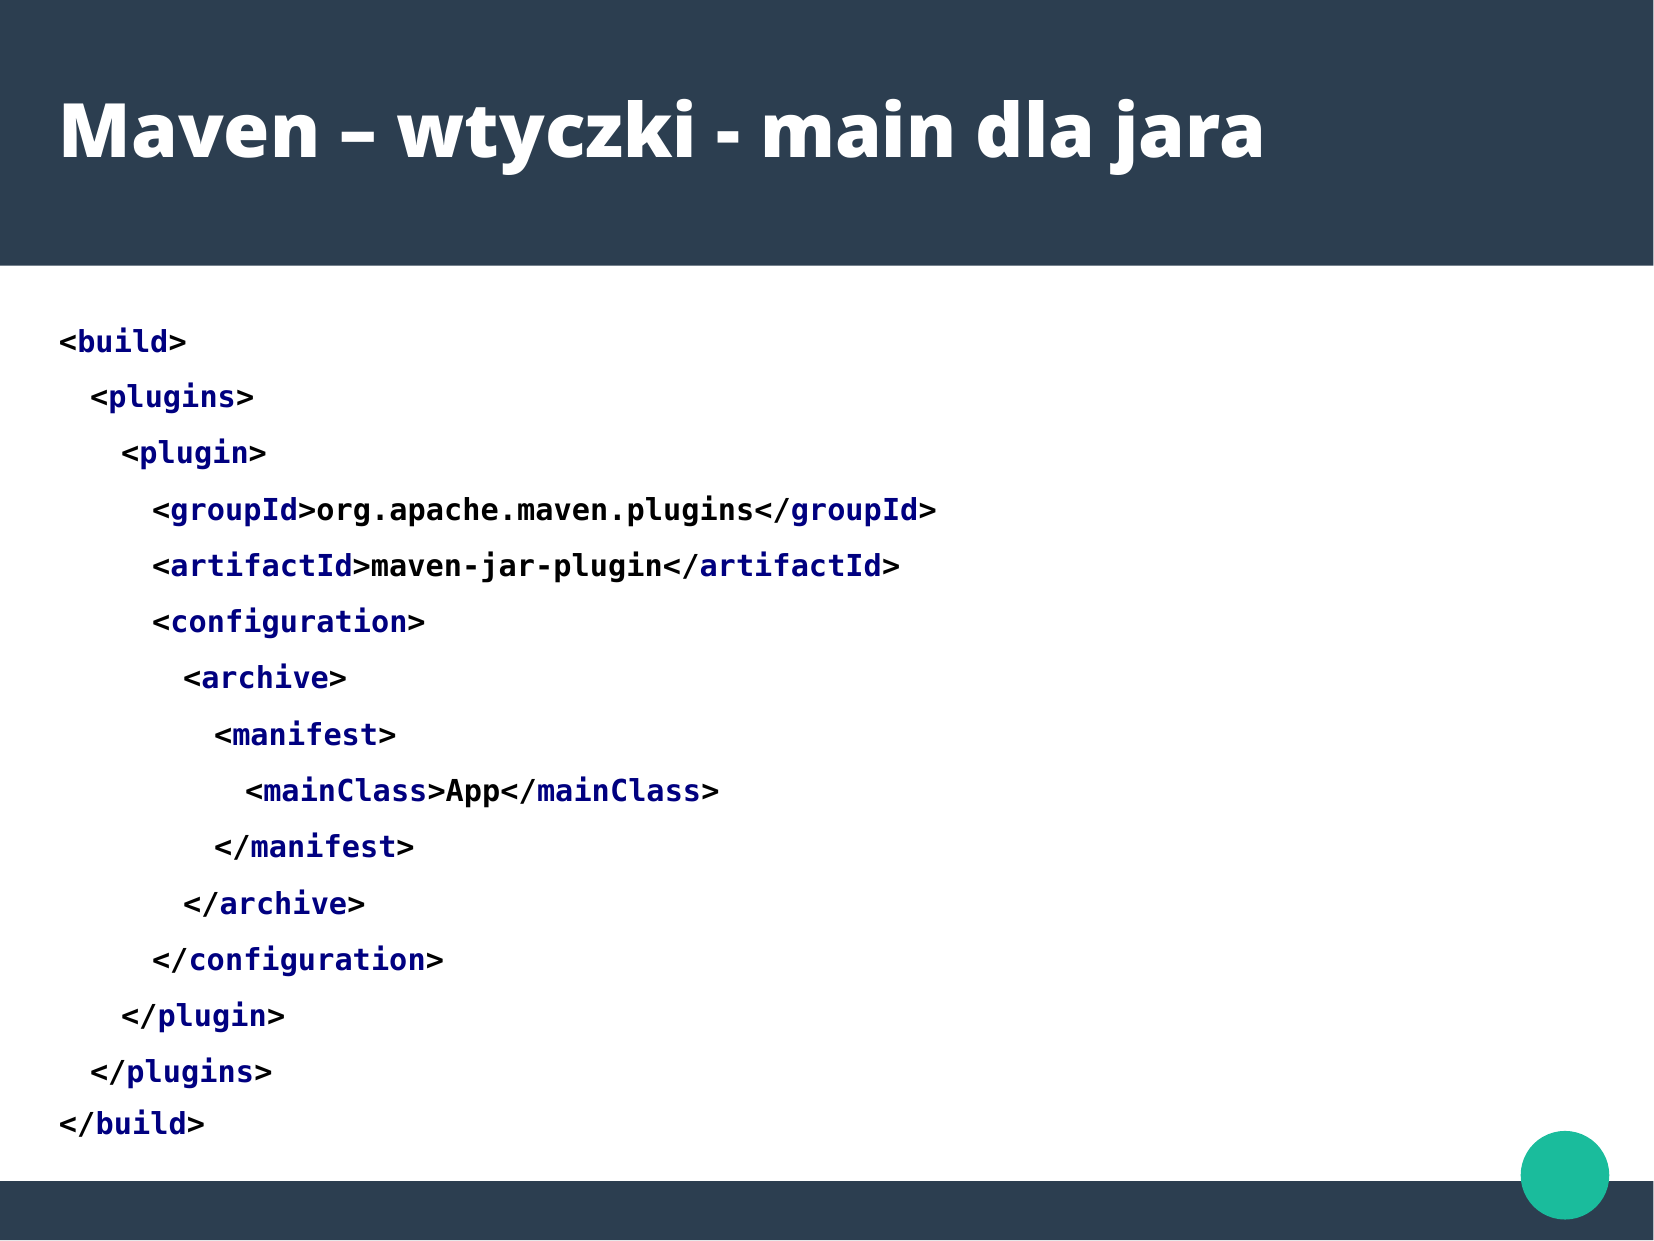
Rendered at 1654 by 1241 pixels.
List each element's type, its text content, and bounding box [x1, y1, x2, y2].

title Maven – wtyczki - main dla jara [59, 49, 1595, 207]
list <build> <plugins> <plugin> <groupId>org.apache.maven.plugins</groupId> <artifactId>maven-jar-plugin</artifactId> <configuration> <archive> <manifest> <mainClass>App</mainClass> </manifest> </archive> </configuration> </plugin> </plugins> </build> [59, 324, 1595, 1152]
